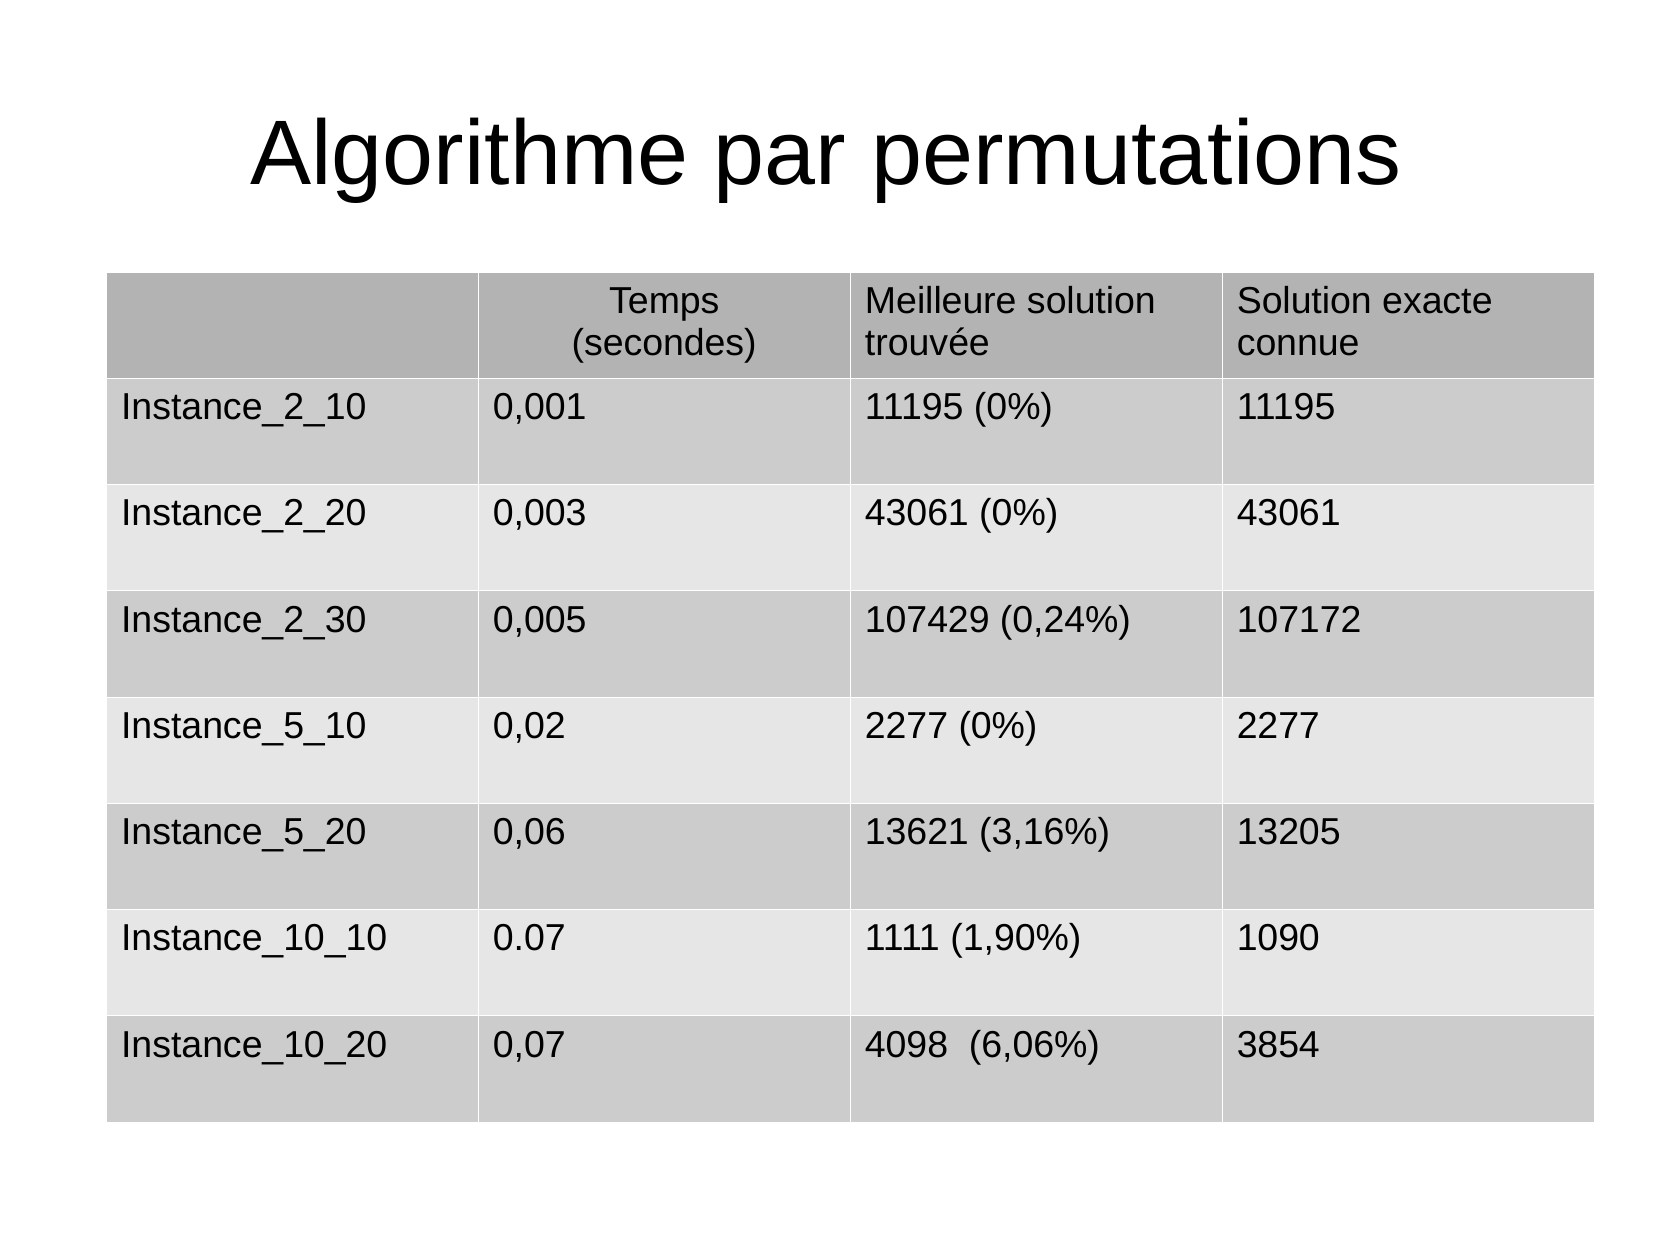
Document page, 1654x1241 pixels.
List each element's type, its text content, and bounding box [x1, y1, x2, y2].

table_cell 1090 [1223, 910, 1594, 1015]
table_cell 0,001 [479, 379, 850, 484]
table_header Solution exacte connue [1223, 273, 1594, 378]
table_cell 0,003 [479, 485, 850, 590]
text_box [1062, 129, 1536, 201]
table_cell 0,02 [479, 698, 850, 803]
table_cell 43061 [1223, 485, 1594, 590]
table_cell 3854 [1223, 1016, 1594, 1122]
table_cell 2277 [1223, 698, 1594, 803]
table_cell 13621 (3,16%) [851, 804, 1222, 909]
table_cell 1111 (1,90%) [851, 910, 1222, 1015]
title Algorithme par permutations [82, 49, 1571, 257]
table_header Temps (secondes) [479, 273, 850, 378]
table_header [107, 273, 478, 378]
table_cell Instance_2_30 [107, 591, 478, 697]
table_cell 107172 [1223, 591, 1594, 697]
table_cell Instance_10_20 [107, 1016, 478, 1122]
table_cell 43061 (0%) [851, 485, 1222, 590]
table_cell 11195 [1223, 379, 1594, 484]
table_cell 0,06 [479, 804, 850, 909]
table_cell 2277 (0%) [851, 698, 1222, 803]
table_cell 0,07 [479, 1016, 850, 1122]
table_cell 13205 [1223, 804, 1594, 909]
table_header Meilleure solution trouvée [851, 273, 1222, 378]
table_cell Instance_2_20 [107, 485, 478, 590]
table_cell Instance_5_10 [107, 698, 478, 803]
table_cell 0,005 [479, 591, 850, 697]
table_cell Instance_2_10 [107, 379, 478, 484]
table_cell Instance_5_20 [107, 804, 478, 909]
table_cell 107429 (0,24%) [851, 591, 1222, 697]
table_cell 11195 (0%) [851, 379, 1222, 484]
table_cell 0.07 [479, 910, 850, 1015]
table_cell Instance_10_10 [107, 910, 478, 1015]
table_cell 4098 (6,06%) [851, 1016, 1222, 1122]
